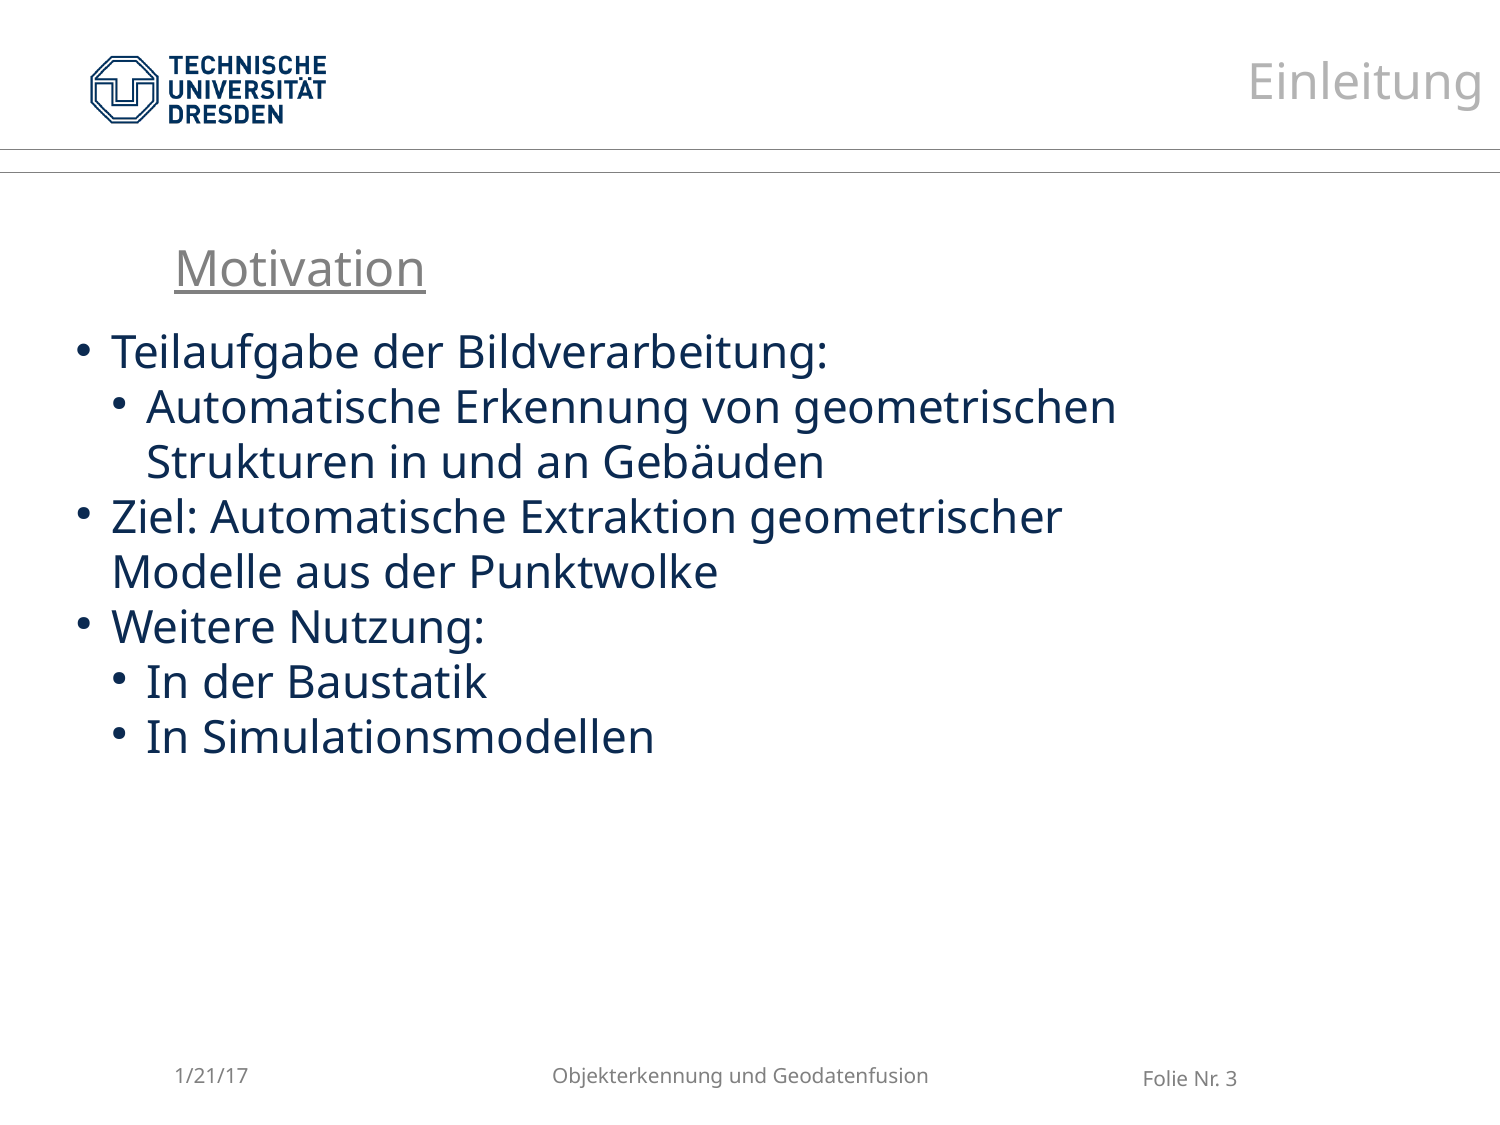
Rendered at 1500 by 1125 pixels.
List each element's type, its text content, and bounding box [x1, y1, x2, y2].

text_box Teilaufgabe der Bildverarbeitung: Automatische Erkennung von geometrischen Strukturen in und an Gebäuden Ziel: Automatische Extraktion geometrischer Modelle aus der Punktwolke Weitere Nutzung: In der Baustatik In Simulationsmodellen [60, 314, 1230, 975]
text_box Motivation [159, 172, 1500, 360]
picture [90, 54, 326, 124]
text_box 1/21/17 [159, 1045, 509, 1106]
text_box Einleitung [797, 42, 1500, 117]
